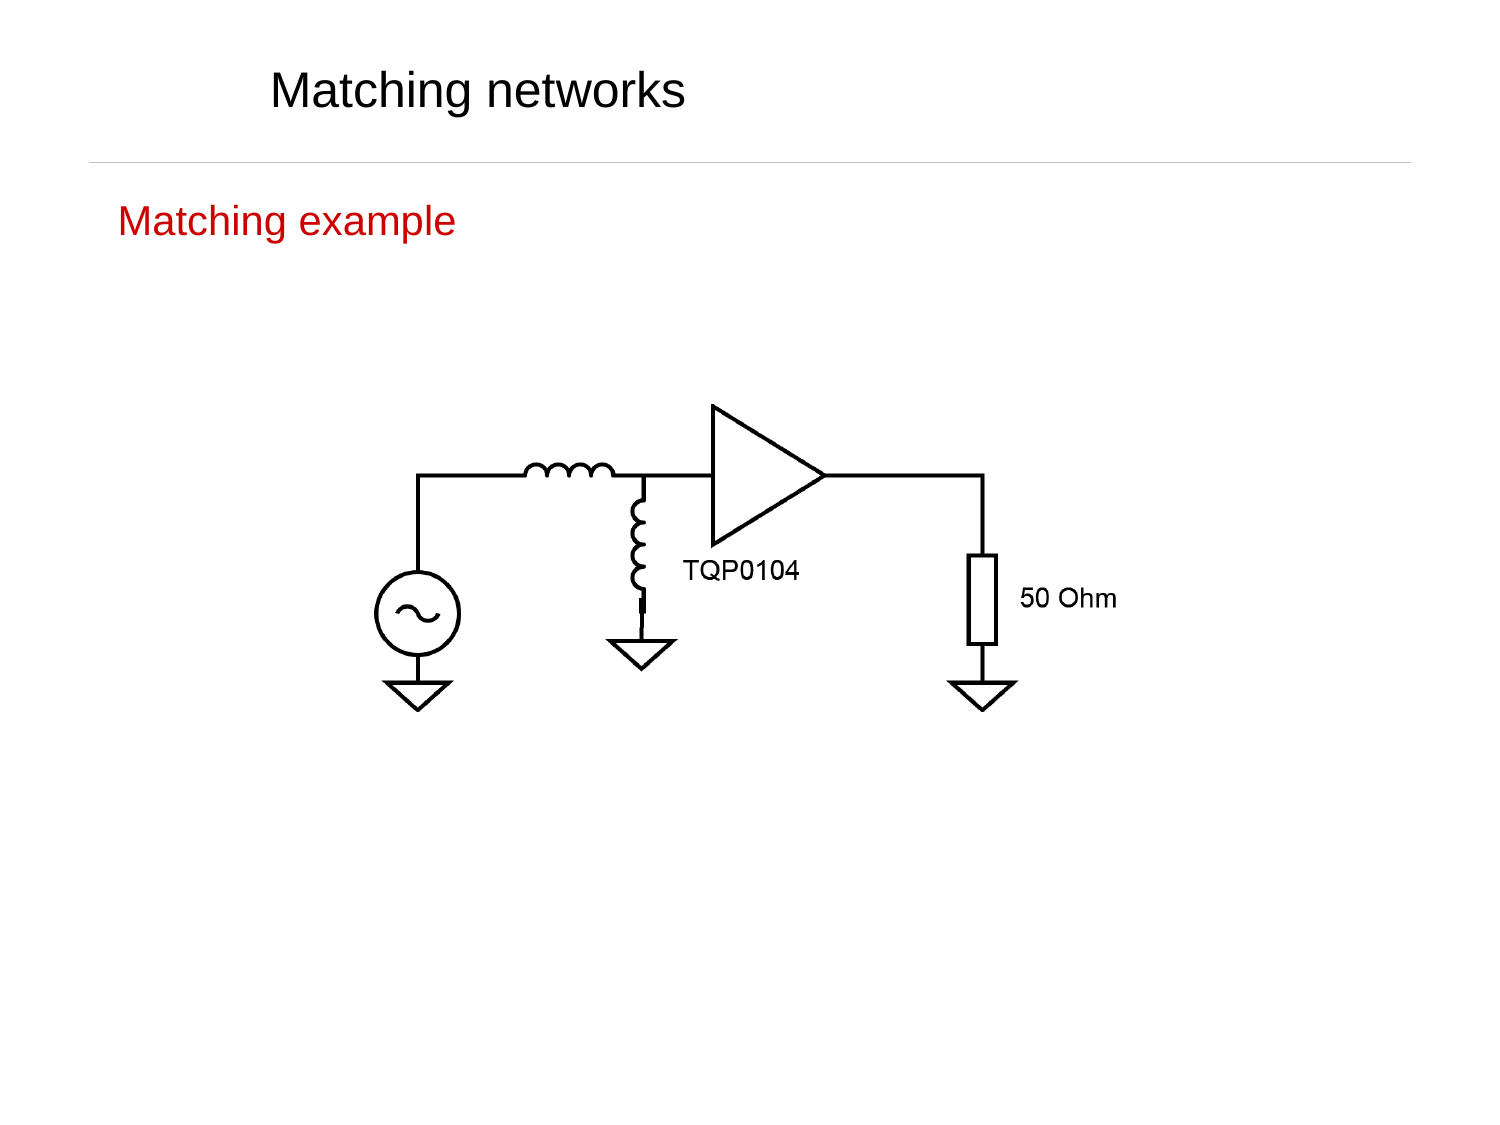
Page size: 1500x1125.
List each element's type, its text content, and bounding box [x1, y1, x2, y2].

text_box Matching networks [254, 31, 1347, 150]
picture [374, 404, 1126, 712]
list [102, 186, 1396, 901]
